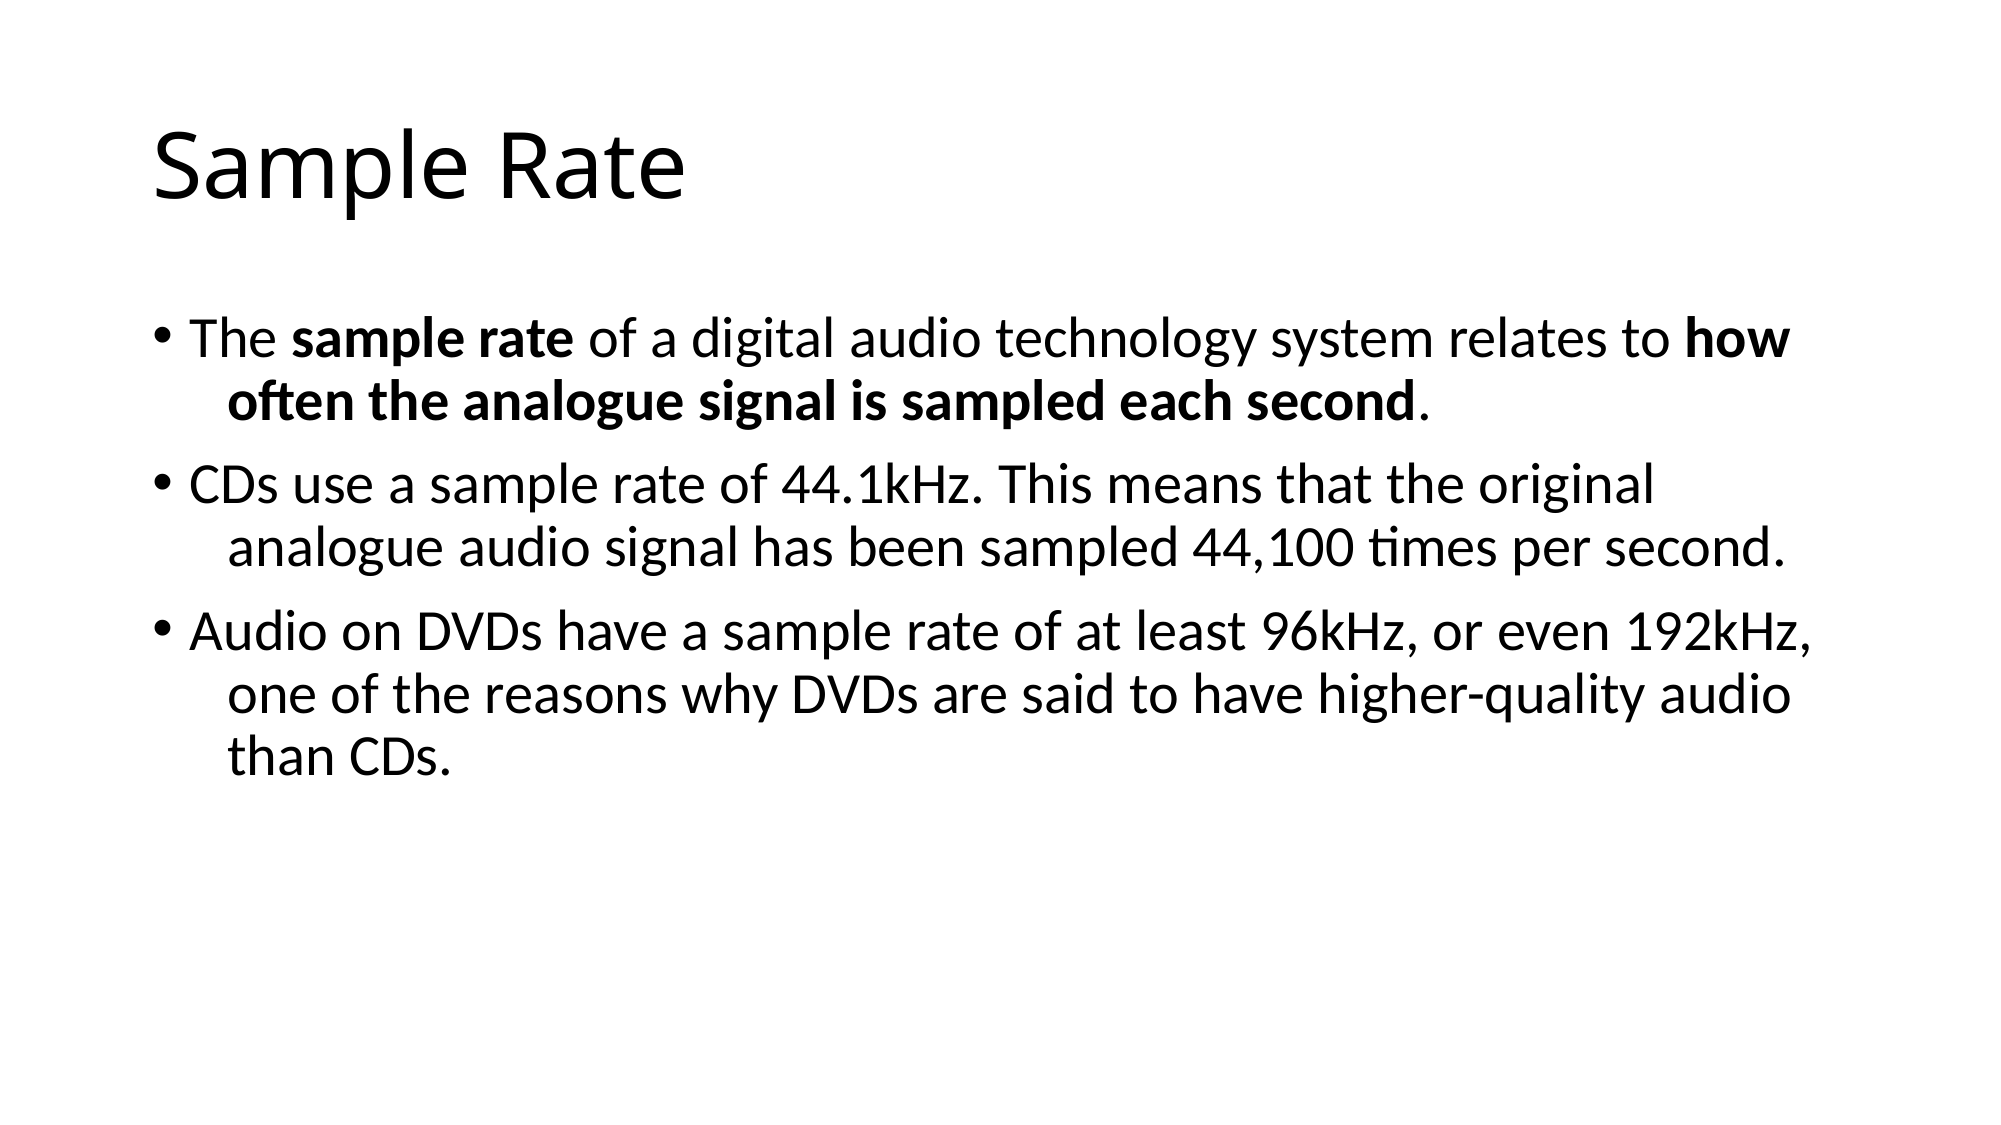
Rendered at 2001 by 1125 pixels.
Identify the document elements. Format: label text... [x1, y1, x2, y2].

list The sample rate of a digital audio technology system relates to how often the analogue signal is sampled each second. CDs use a sample rate of 44.1kHz. This means that the original analogue audio signal has been sampled 44,100 times per second. Audio on DVDs have a sample rate of at least 96kHz, or even 192kHz, one of the reasons why DVDs are said to have higher-quality audio than CDs. [137, 299, 1863, 1014]
title Sample Rate [137, 59, 1863, 278]
